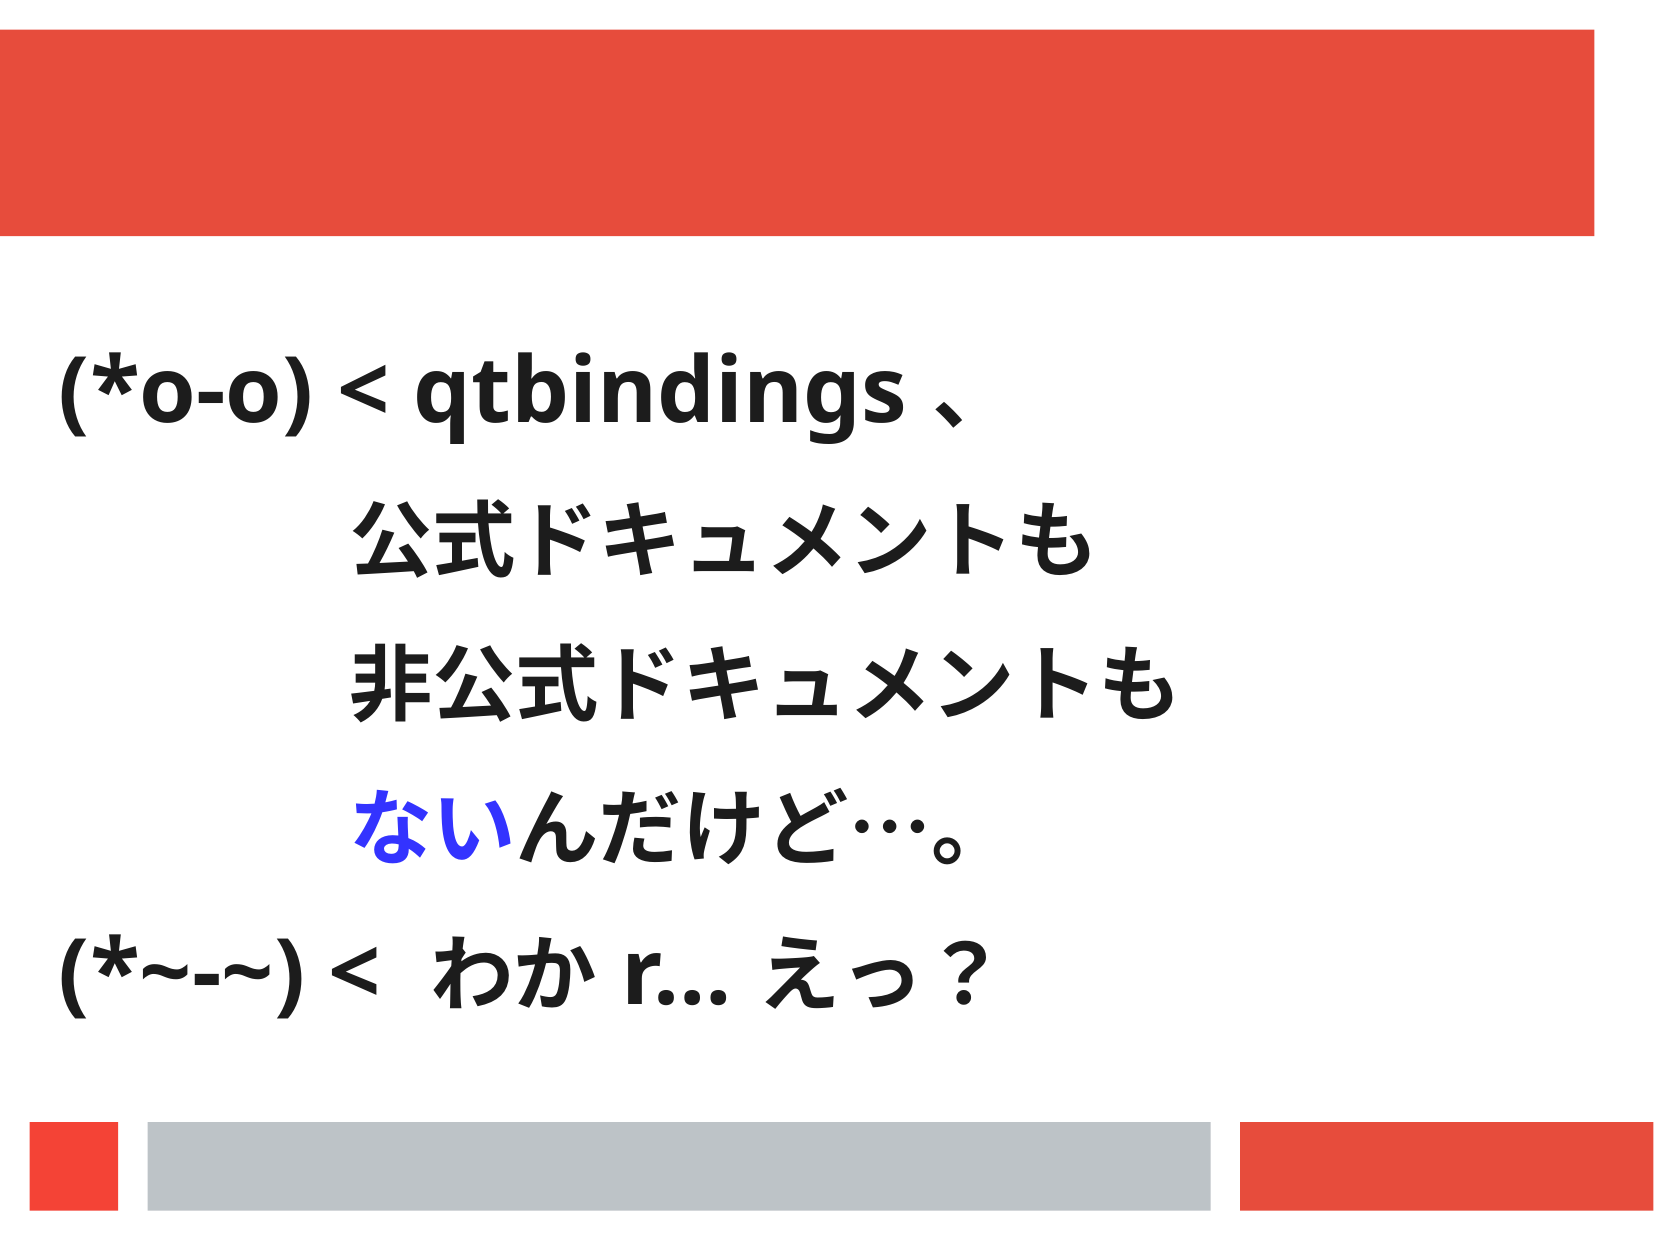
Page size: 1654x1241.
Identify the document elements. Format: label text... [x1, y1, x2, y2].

list (*o-o) < qtbindings、 公式ドキュメントも 非公式ドキュメントも ないんだけど…。 (*~-~) < わかr…えっ？ [59, 324, 1565, 1093]
